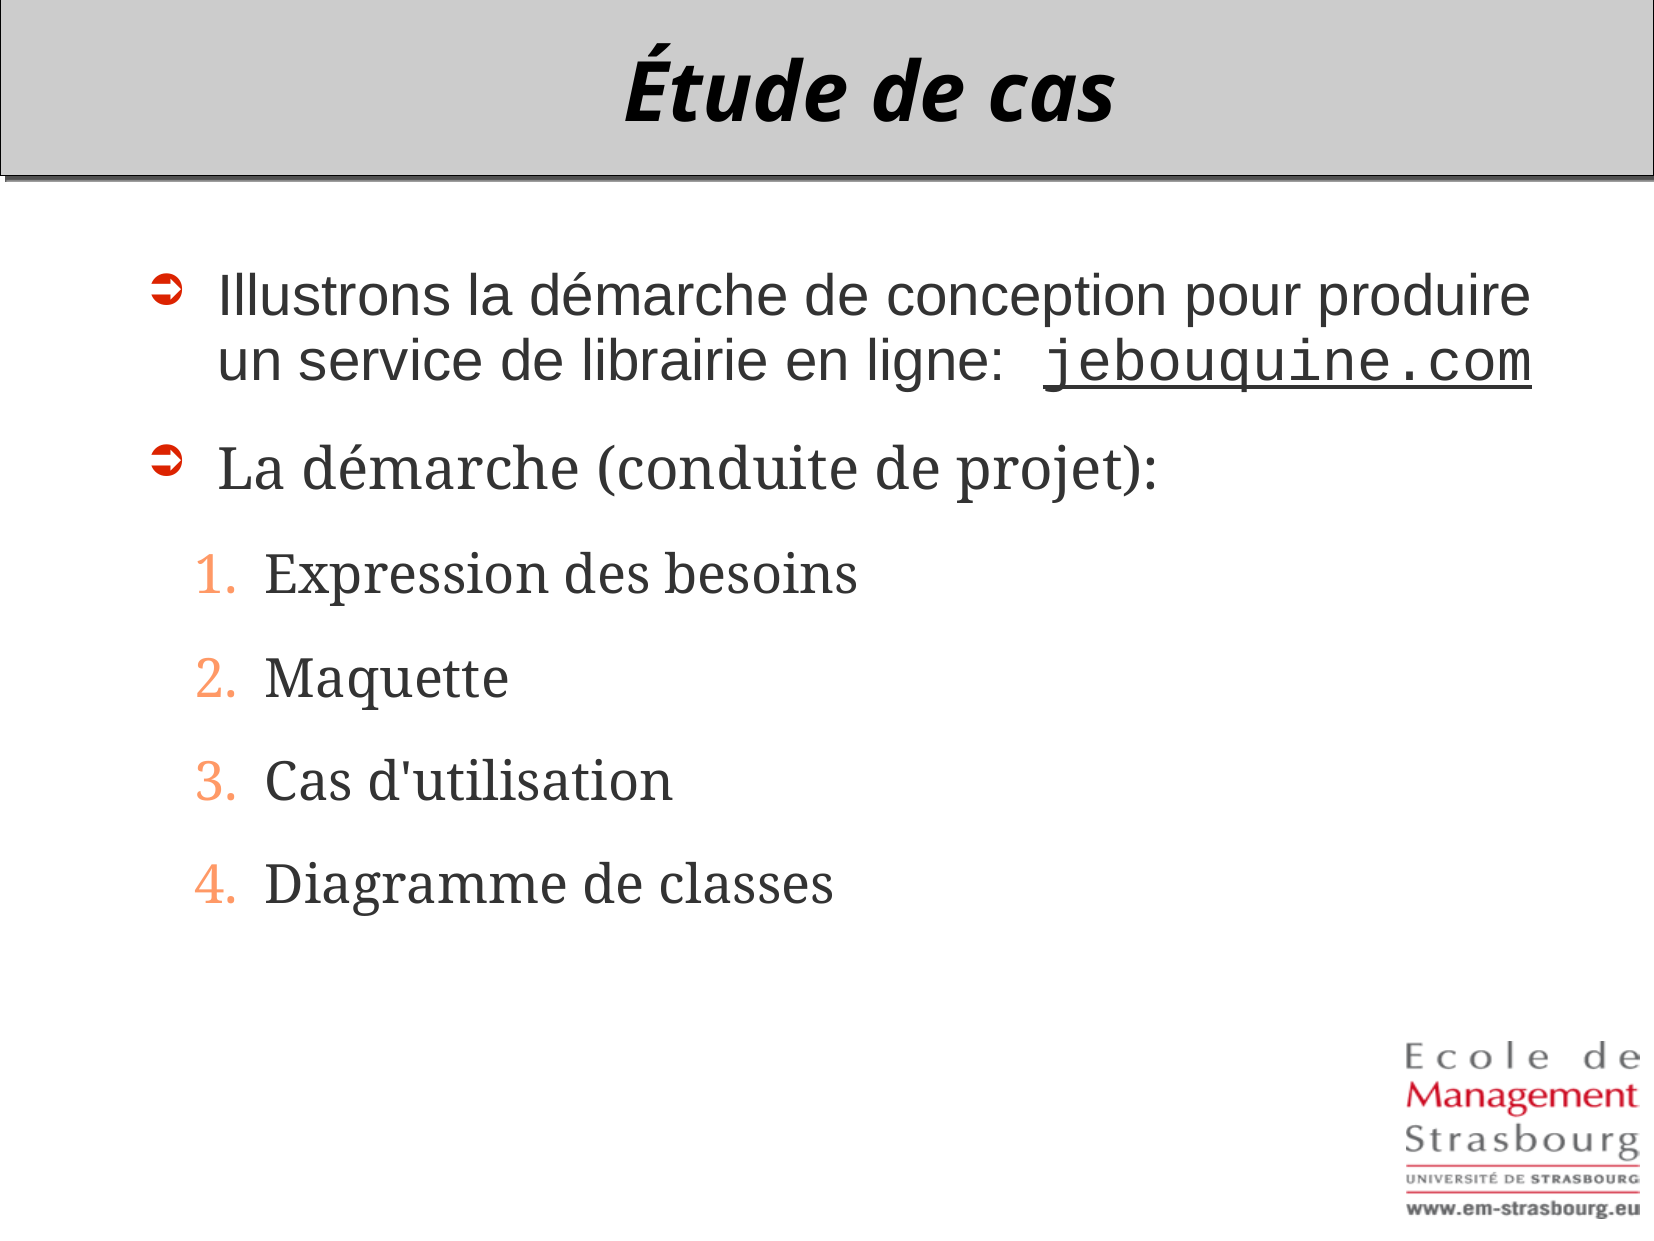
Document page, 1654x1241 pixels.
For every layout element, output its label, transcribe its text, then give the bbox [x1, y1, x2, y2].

title Étude de cas [164, 0, 1577, 178]
list Illustrons la démarche de conception pour produire un service de librairie en ligne: jebouquine.com La démarche (conduite de projet): Expression des besoins Maquette Cas d'utilisation Diagramme de classes [135, 262, 1570, 1147]
picture [1406, 1041, 1640, 1219]
